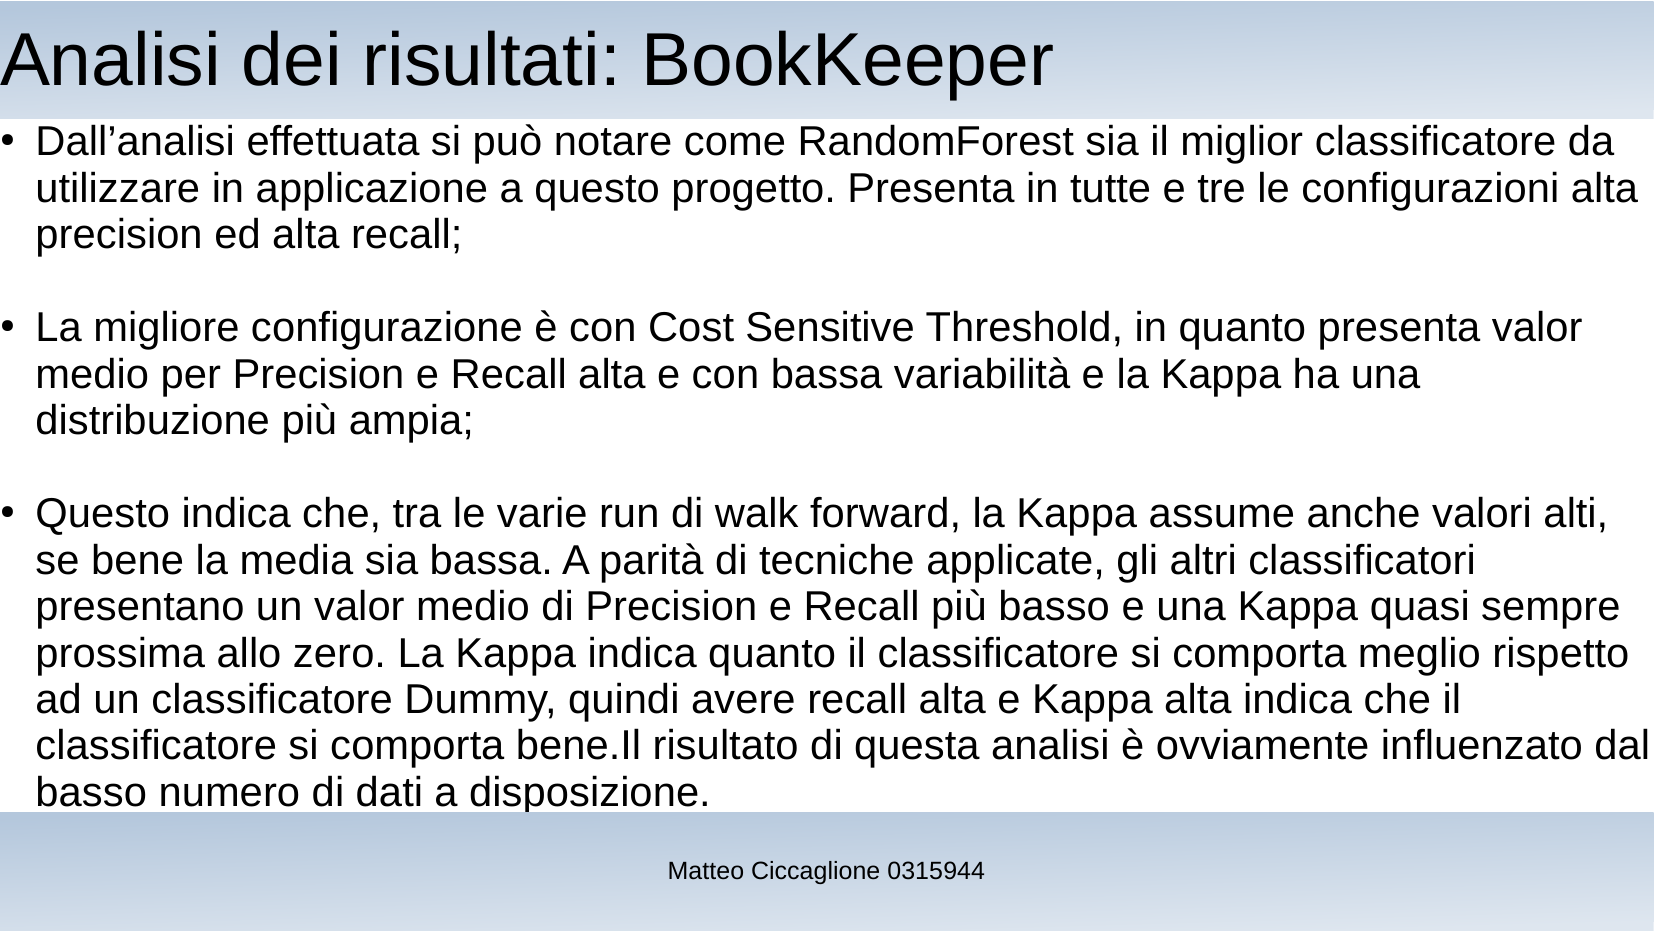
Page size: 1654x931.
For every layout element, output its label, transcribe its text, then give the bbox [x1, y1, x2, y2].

subtitle Dall’analisi effettuata si può notare come RandomForest sia il miglior classificatore da utilizzare in applicazione a questo progetto. Presenta in tutte e tre le configurazioni alta precision ed alta recall; La migliore configurazione è con Cost Sensitive Threshold, in quanto presenta valor medio per Precision e Recall alta e con bassa variabilità e la Kappa ha una distribuzione più ampia; Questo indica che, tra le varie run di walk forward, la Kappa assume anche valori alti, se bene la media sia bassa. A parità di tecniche applicate, gli altri classificatori presentano un valor medio di Precision e Recall più basso e una Kappa quasi sempre prossima allo zero. La Kappa indica quanto il classificatore si comporta meglio rispetto ad un classificatore Dummy, quindi avere recall alta e Kappa alta indica che il classificatore si comporta bene.Il risultato di questa analisi è ovviamente influenzato dal basso numero di dati a disposizione. [0, 119, 1654, 812]
title Analisi dei risultati: BookKeeper [0, 1, 1654, 119]
title Matteo Ciccaglione 0315944 [0, 812, 1654, 931]
